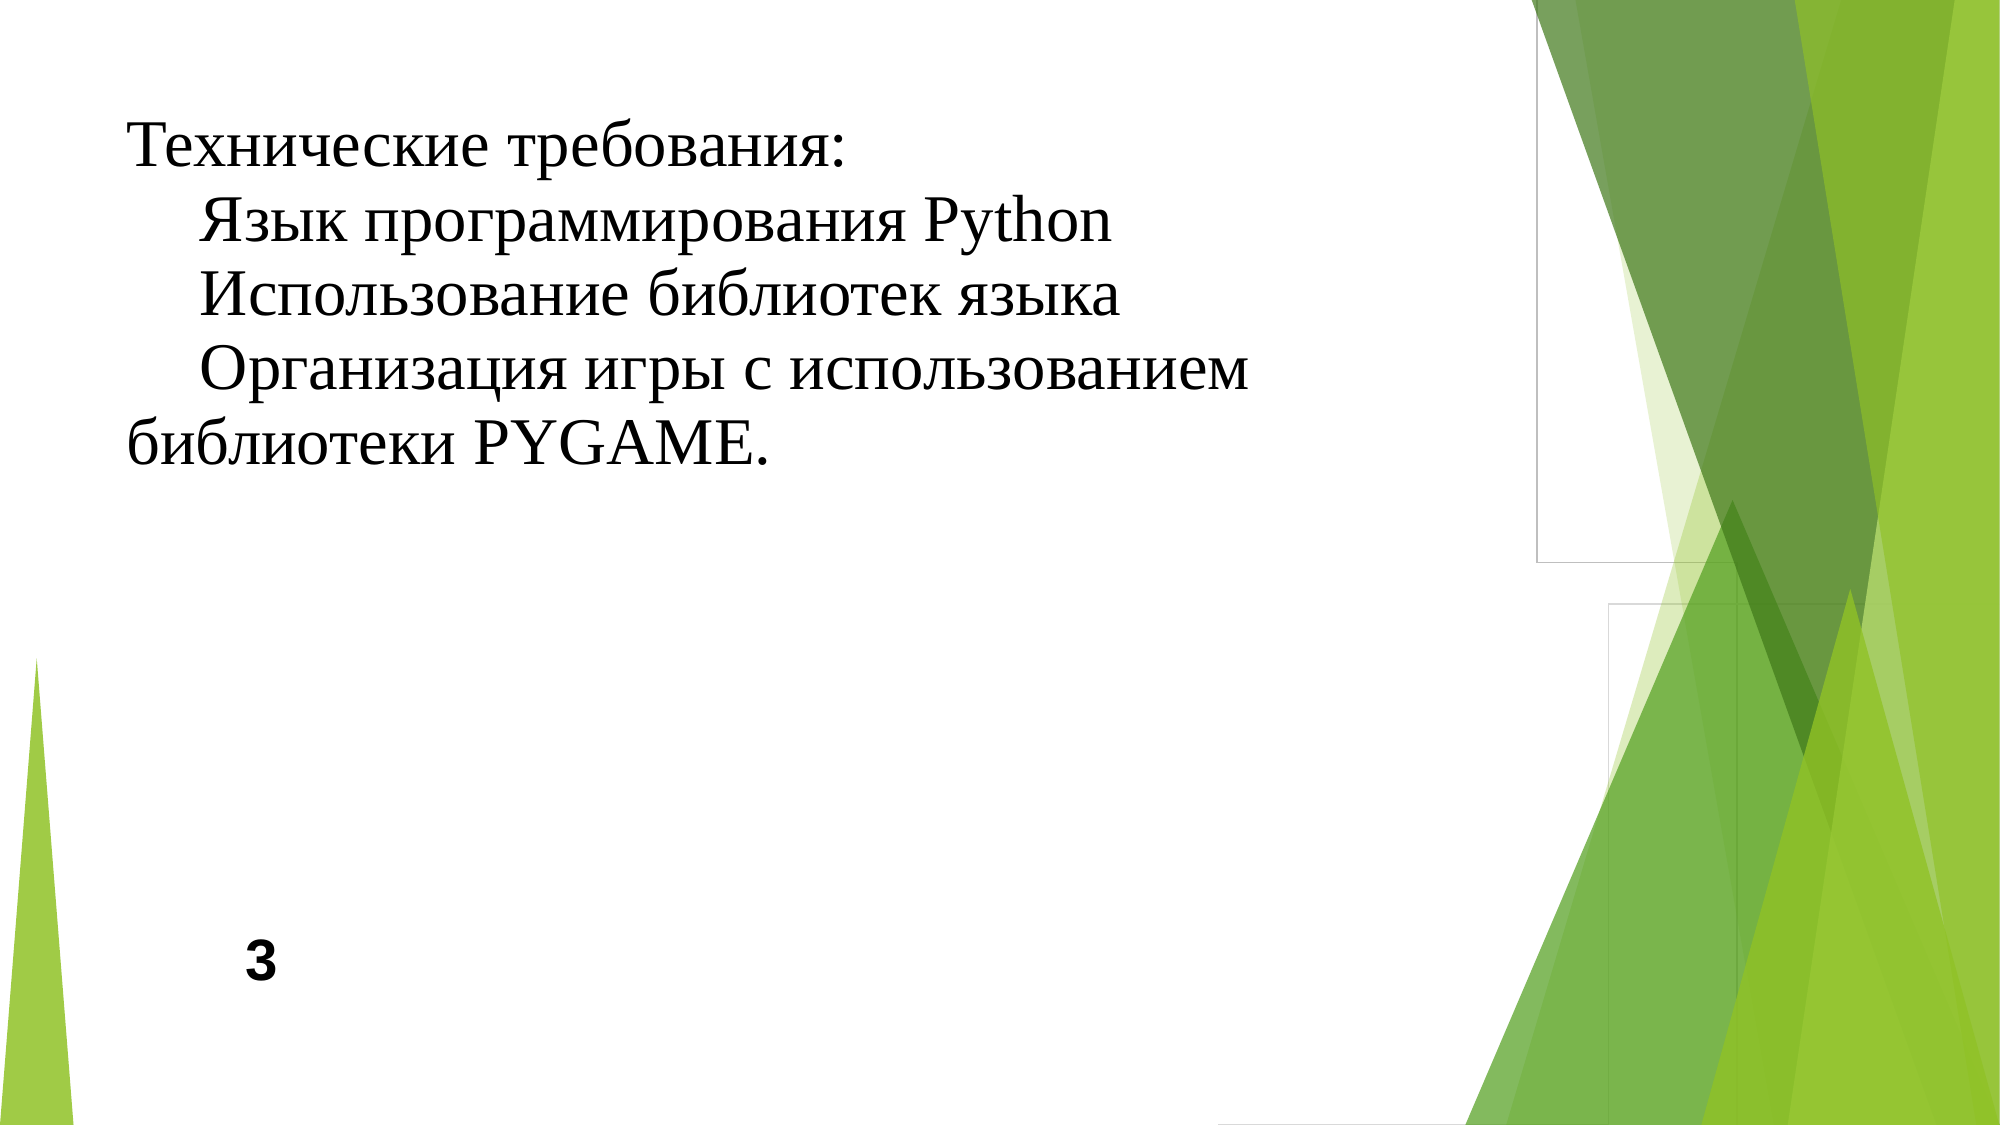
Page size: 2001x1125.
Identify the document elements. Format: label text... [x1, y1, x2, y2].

title Технические требования: Язык программирования Python Использование библиотек языка Организация игры с использованием библиотеки PYGAME. [111, 99, 1522, 636]
text_box 3 [82, 773, 441, 1125]
